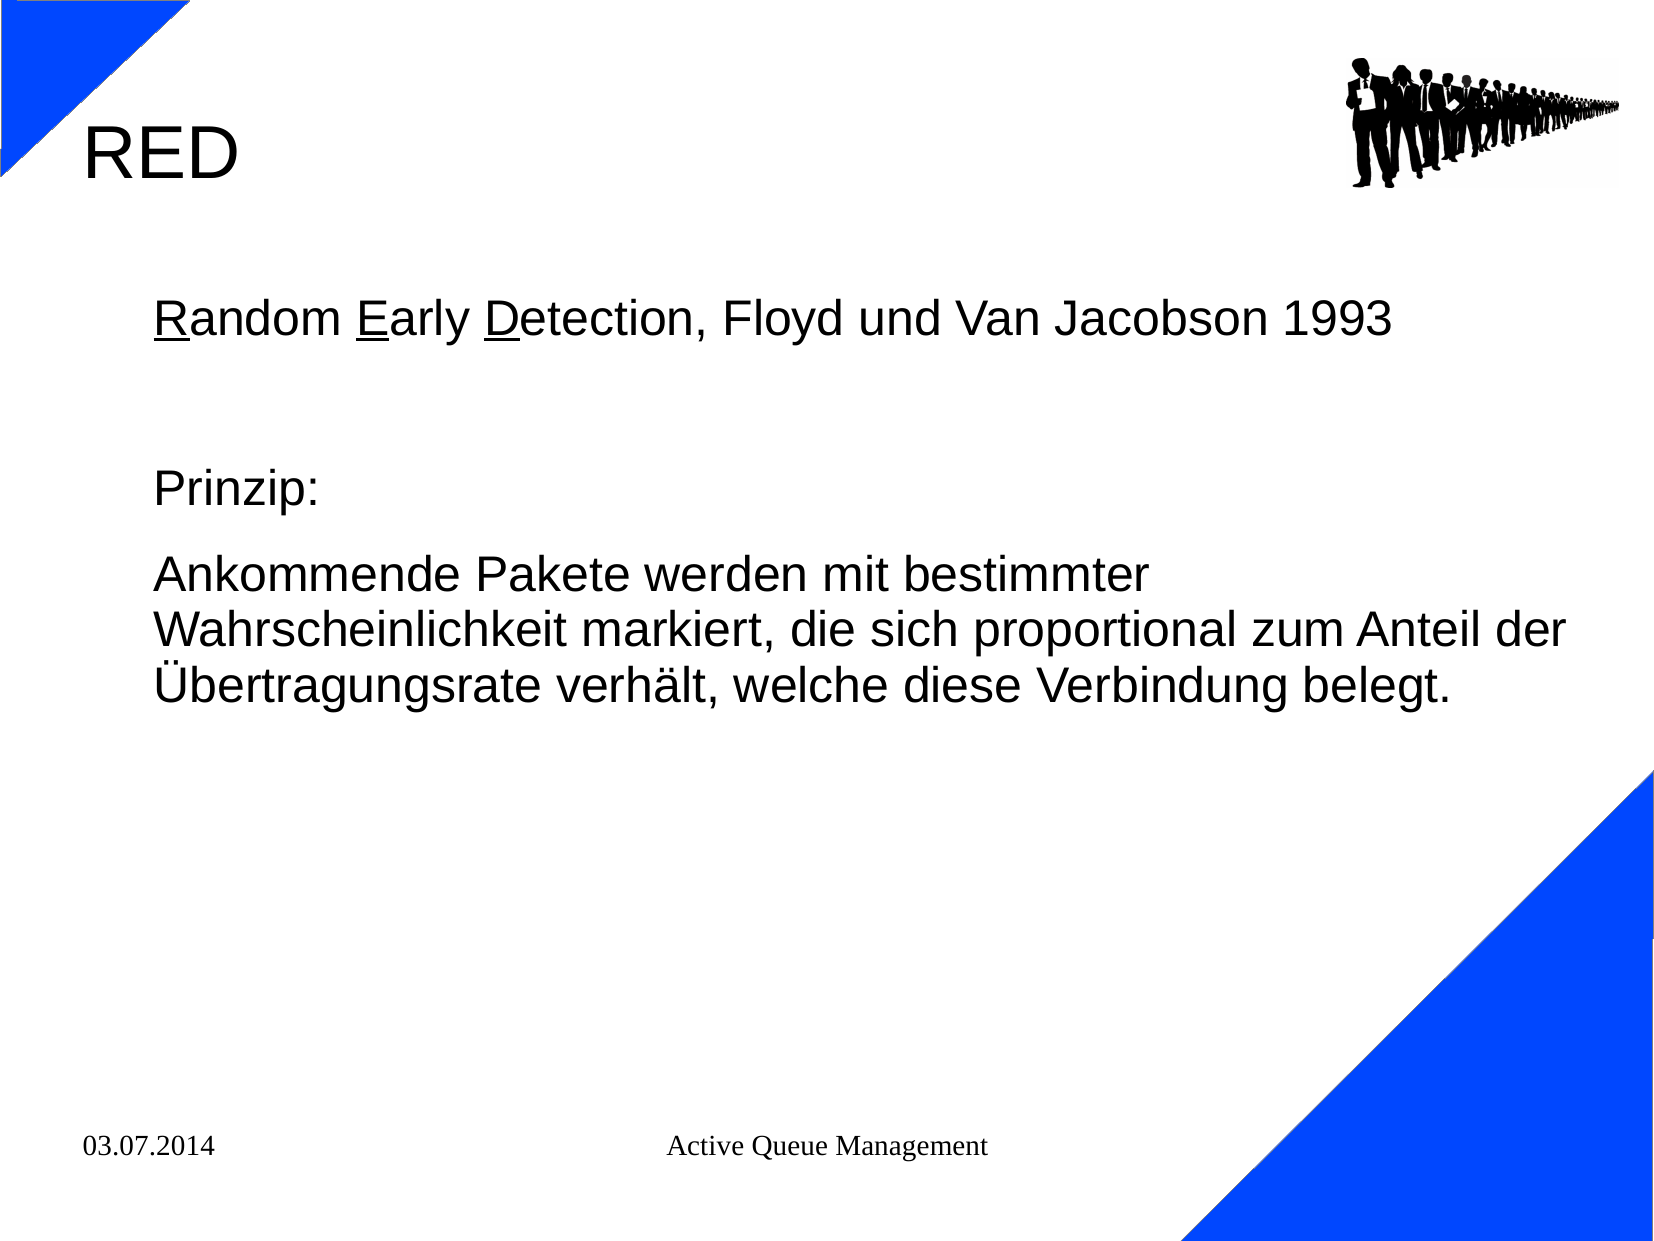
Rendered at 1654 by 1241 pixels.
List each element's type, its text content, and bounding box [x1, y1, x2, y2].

text_box [0, 0, 190, 177]
picture [1346, 58, 1619, 188]
title RED [82, 49, 1571, 257]
text_box [1180, 770, 1654, 1241]
list Random Early Detection, Floyd und Van Jacobson 1993 Prinzip: Ankommende Pakete werden mit bestimmter Wahrscheinlichkeit markiert, die sich proportional zum Anteil der Übertragungsrate verhält, welche diese Verbindung belegt. [82, 290, 1571, 1109]
